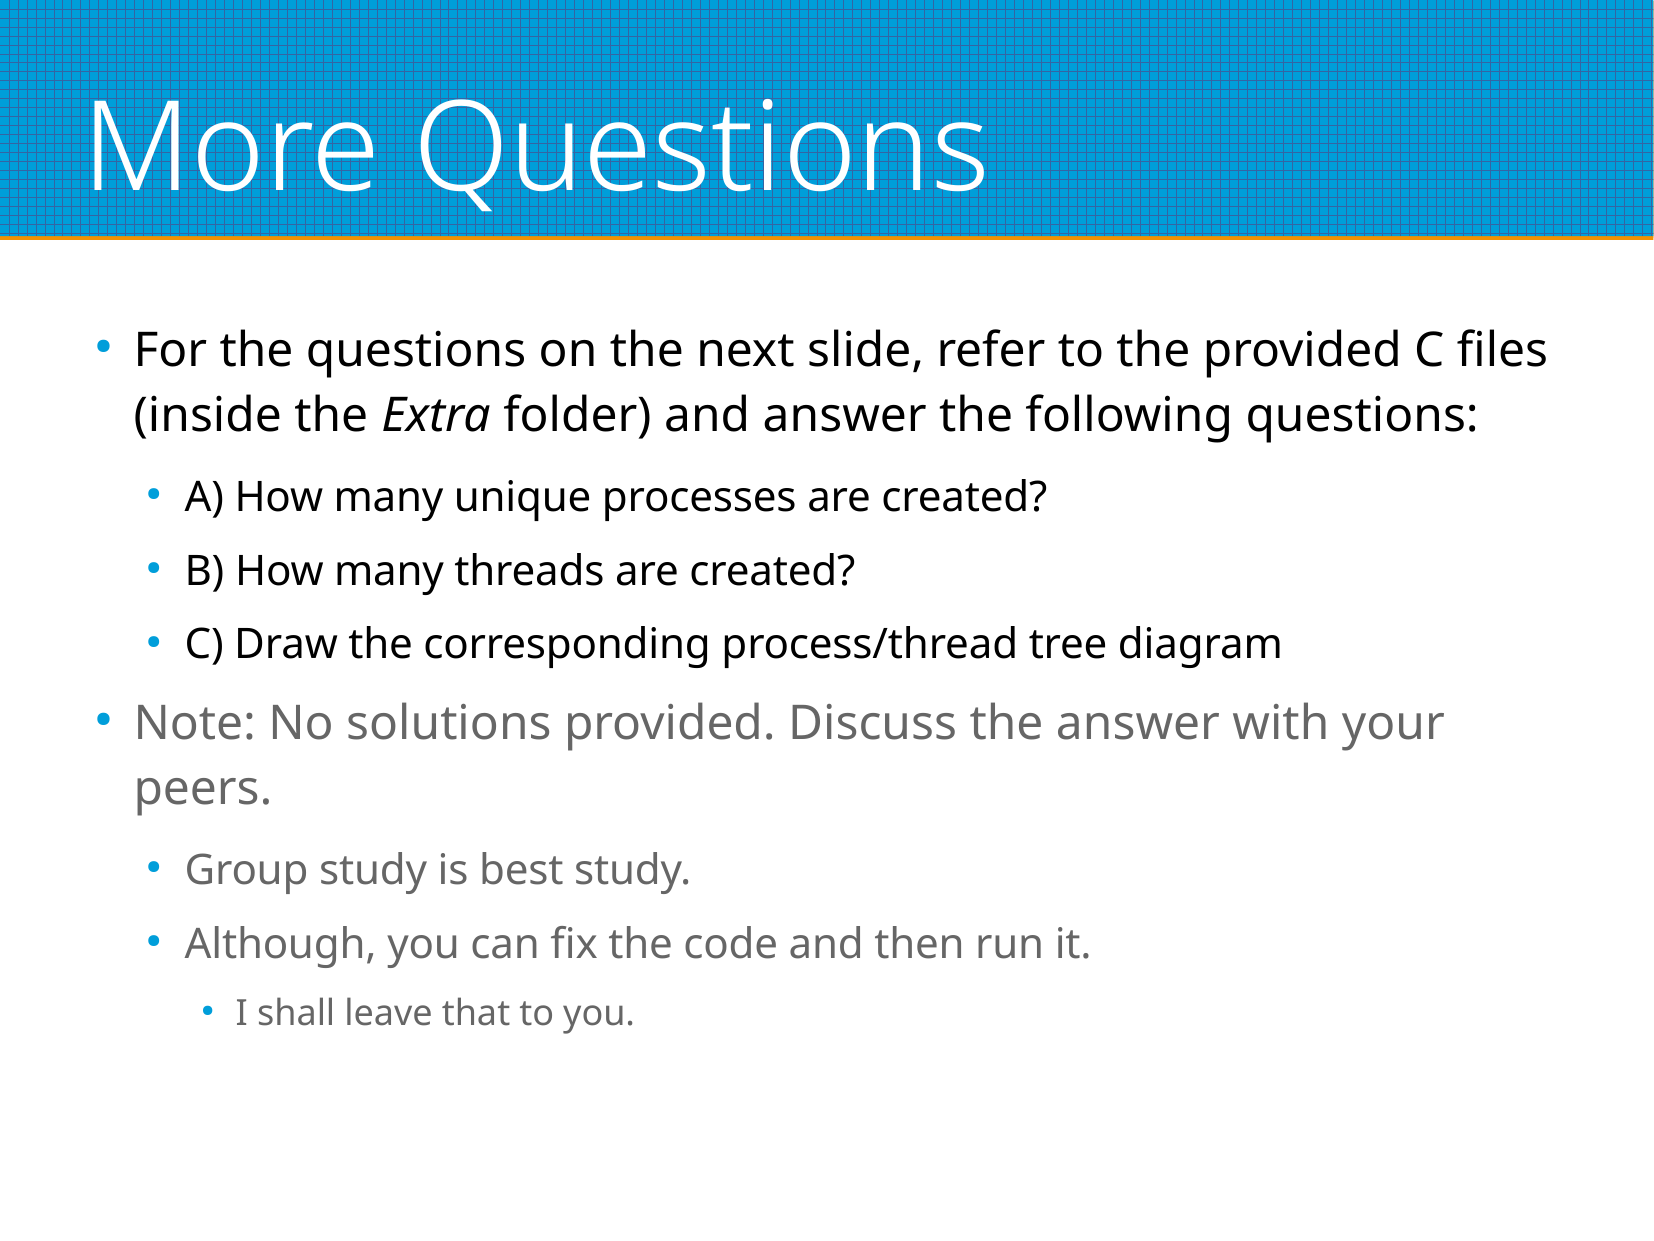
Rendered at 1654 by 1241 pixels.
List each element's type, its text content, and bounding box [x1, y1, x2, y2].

list For the questions on the next slide, refer to the provided C files (inside the Extra folder) and answer the following questions: A) How many unique processes are created? B) How many threads are created? C) Draw the corresponding process/thread tree diagram Note: No solutions provided. Discuss the answer with your peers. Group study is best study. Although, you can fix the code and then run it. I shall leave that to you. [82, 314, 1563, 1063]
title More Questions [82, 19, 1571, 227]
